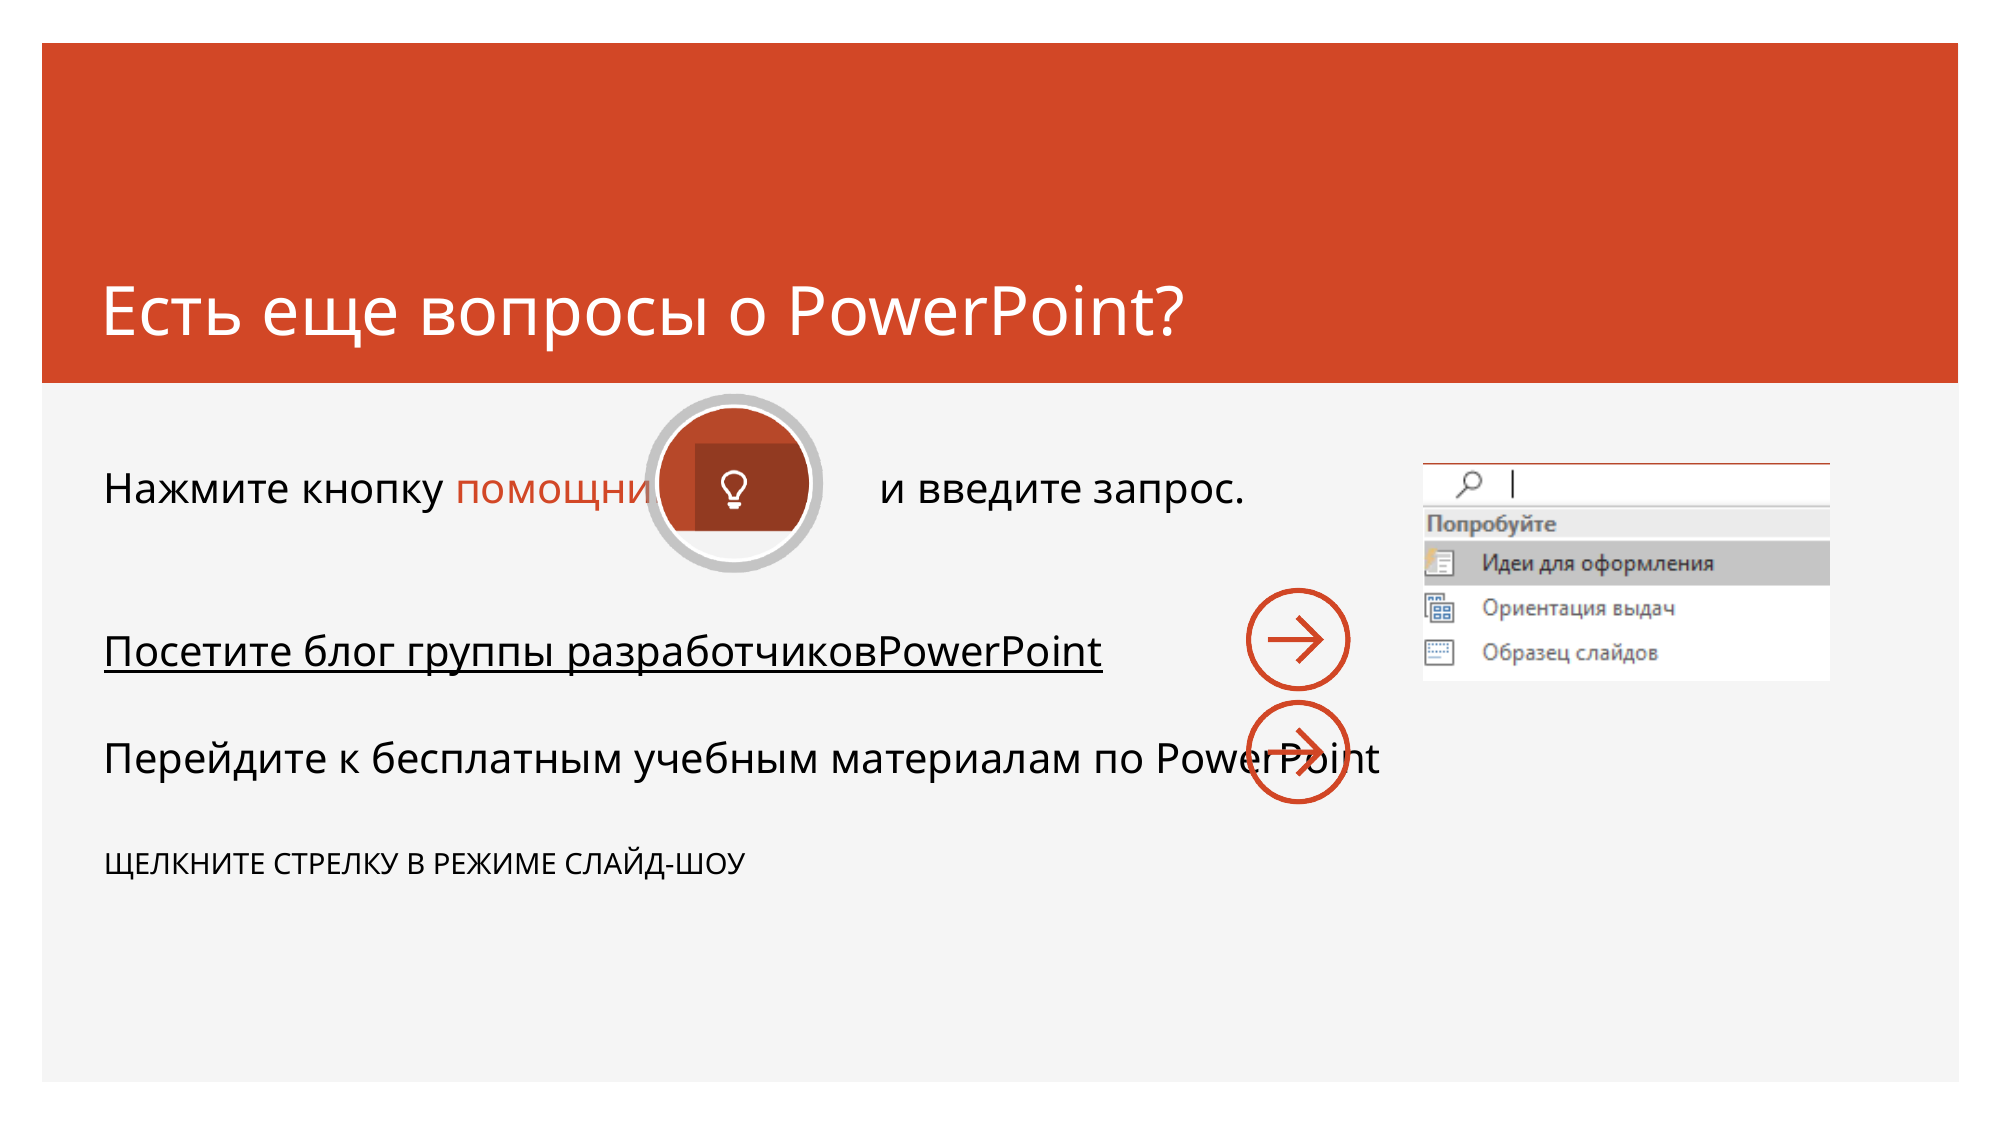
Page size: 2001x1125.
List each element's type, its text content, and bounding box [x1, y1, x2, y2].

picture [1423, 463, 1830, 681]
title Есть еще вопросы о PowerPoint? [85, 251, 1214, 357]
list Нажмите кнопку помощник и введите запрос. Посетите блог группы разработчиков PowerPoint Перейдите к бесплатным учебным материалам по PowerPoint [88, 428, 1638, 1082]
picture [629, 385, 838, 581]
picture [1243, 585, 1353, 694]
text_box ЩЕЛКНИТЕ СТРЕЛКУ В РЕЖИМЕ СЛАЙД-ШОУ [88, 837, 1105, 889]
picture [1243, 697, 1353, 807]
